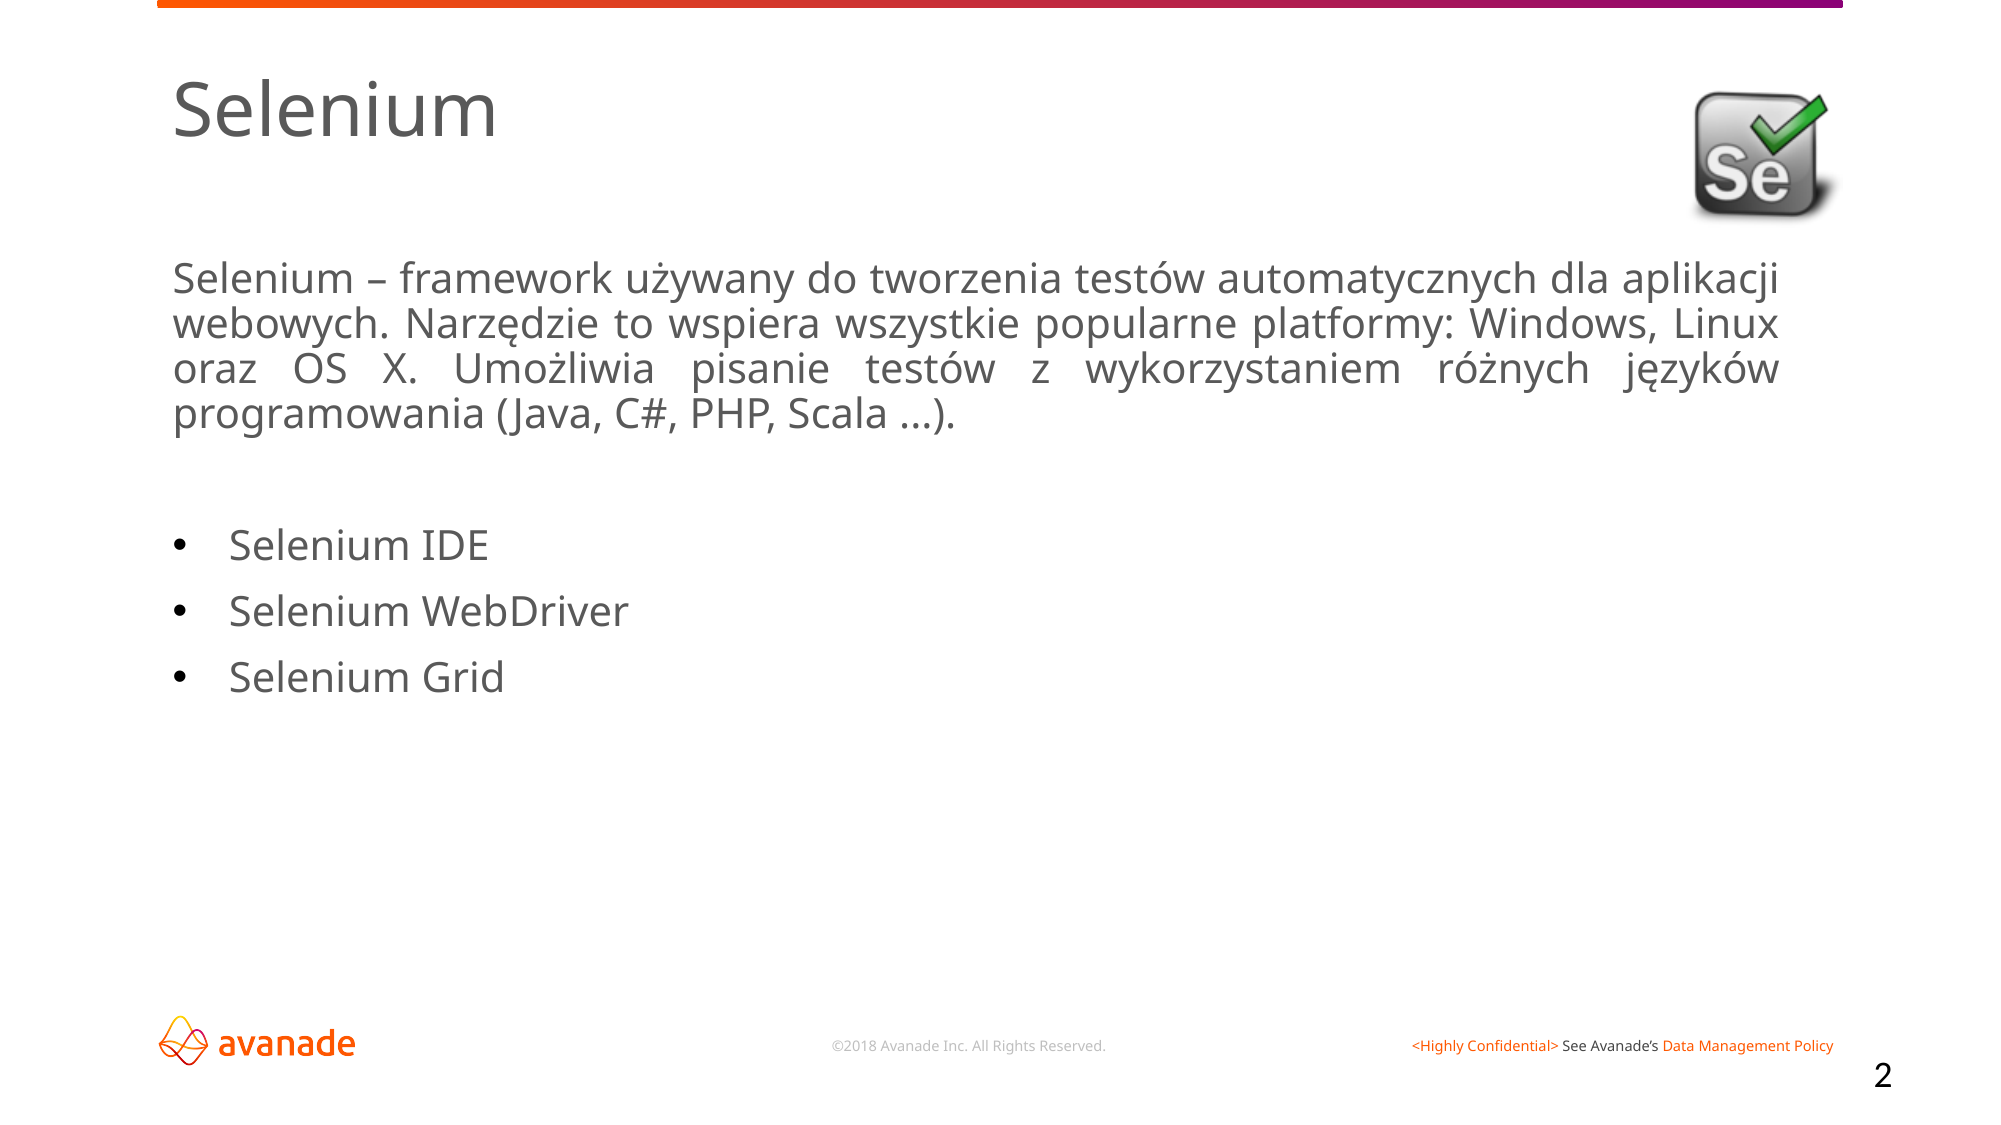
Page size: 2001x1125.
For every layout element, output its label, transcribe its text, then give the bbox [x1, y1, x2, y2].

list Selenium – framework używany do tworzenia testów automatycznych dla aplikacji webowych. Narzędzie to wspiera wszystkie popularne platformy: Windows, Linux oraz OS X. Umożliwia pisanie testów z wykorzystaniem różnych języków programowania (Java, C#, PHP, Scala ...). Selenium IDE Selenium WebDriver Selenium Grid [157, 249, 1843, 964]
text_box [1842, 1042, 1924, 1103]
picture [1686, 85, 1843, 228]
title Selenium [157, 64, 1843, 228]
